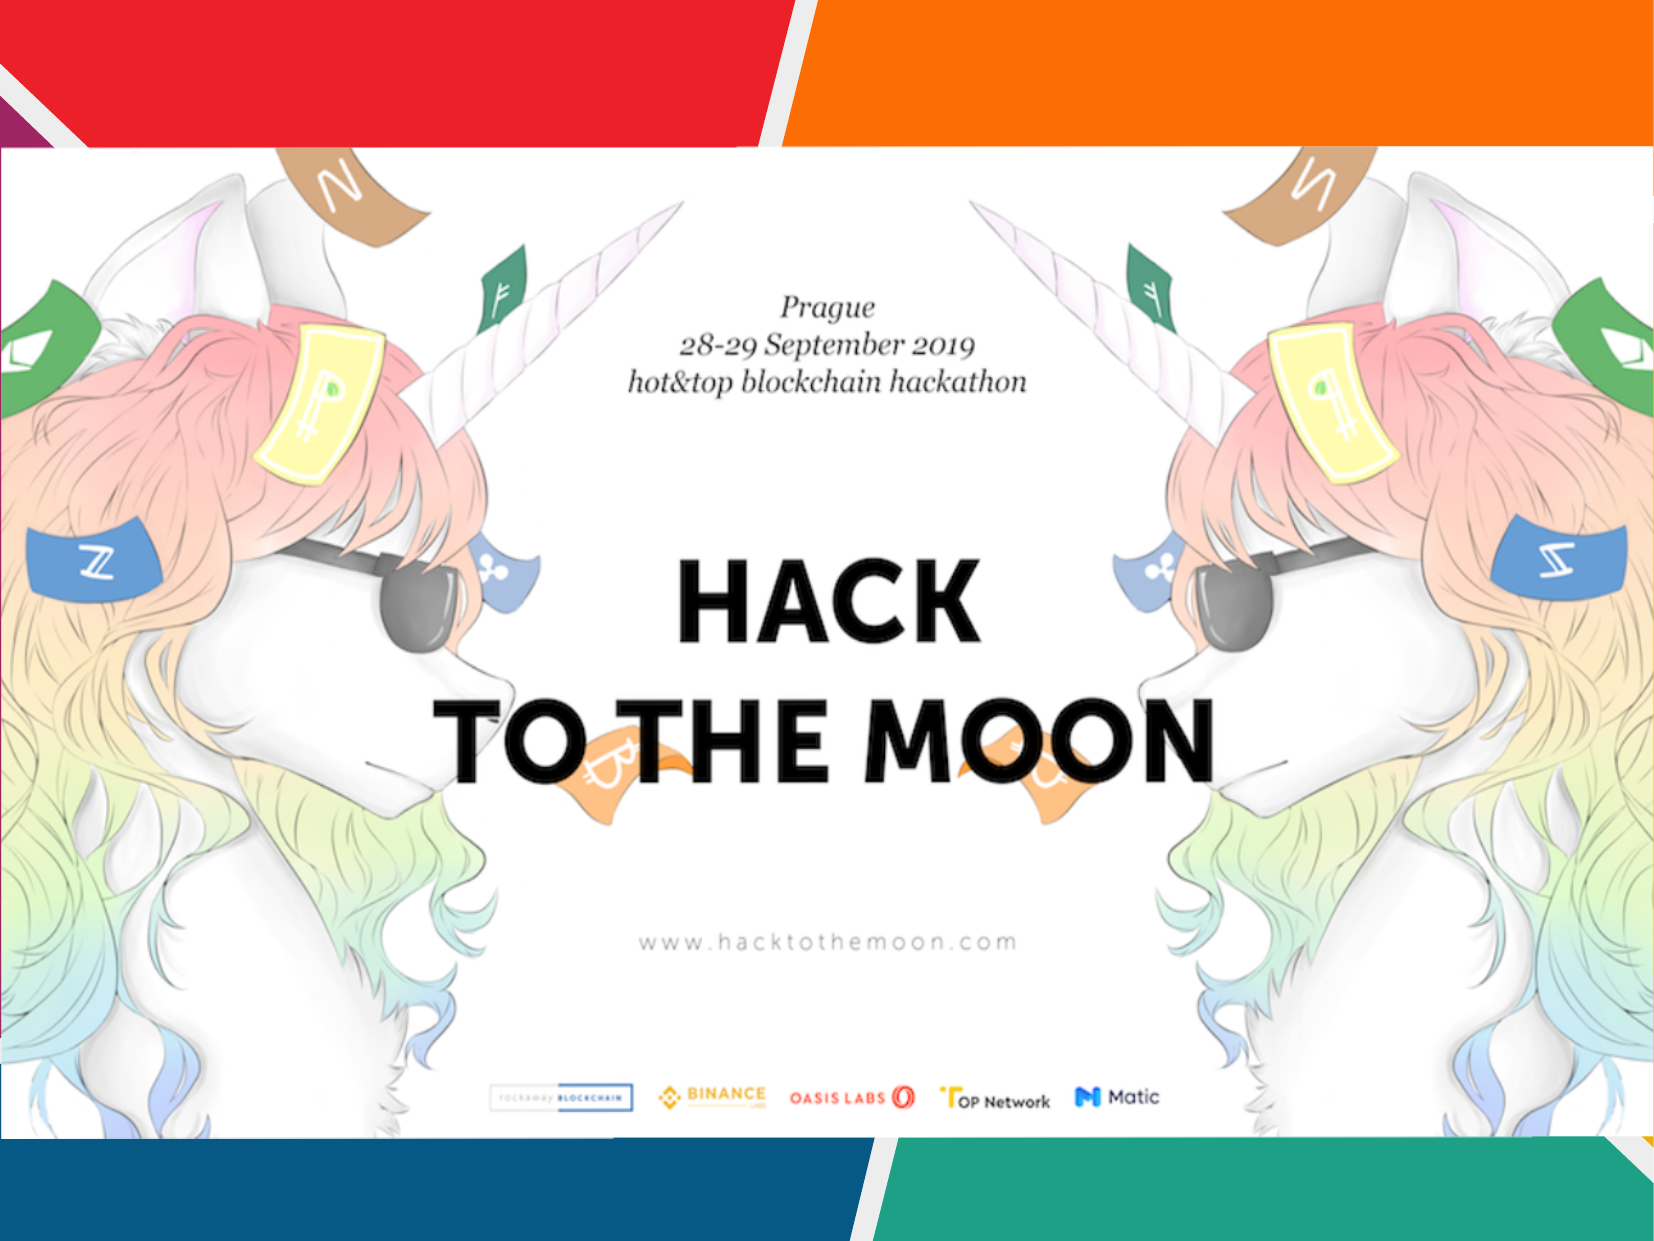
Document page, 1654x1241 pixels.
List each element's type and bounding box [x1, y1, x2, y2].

picture [0, 145, 1654, 1139]
